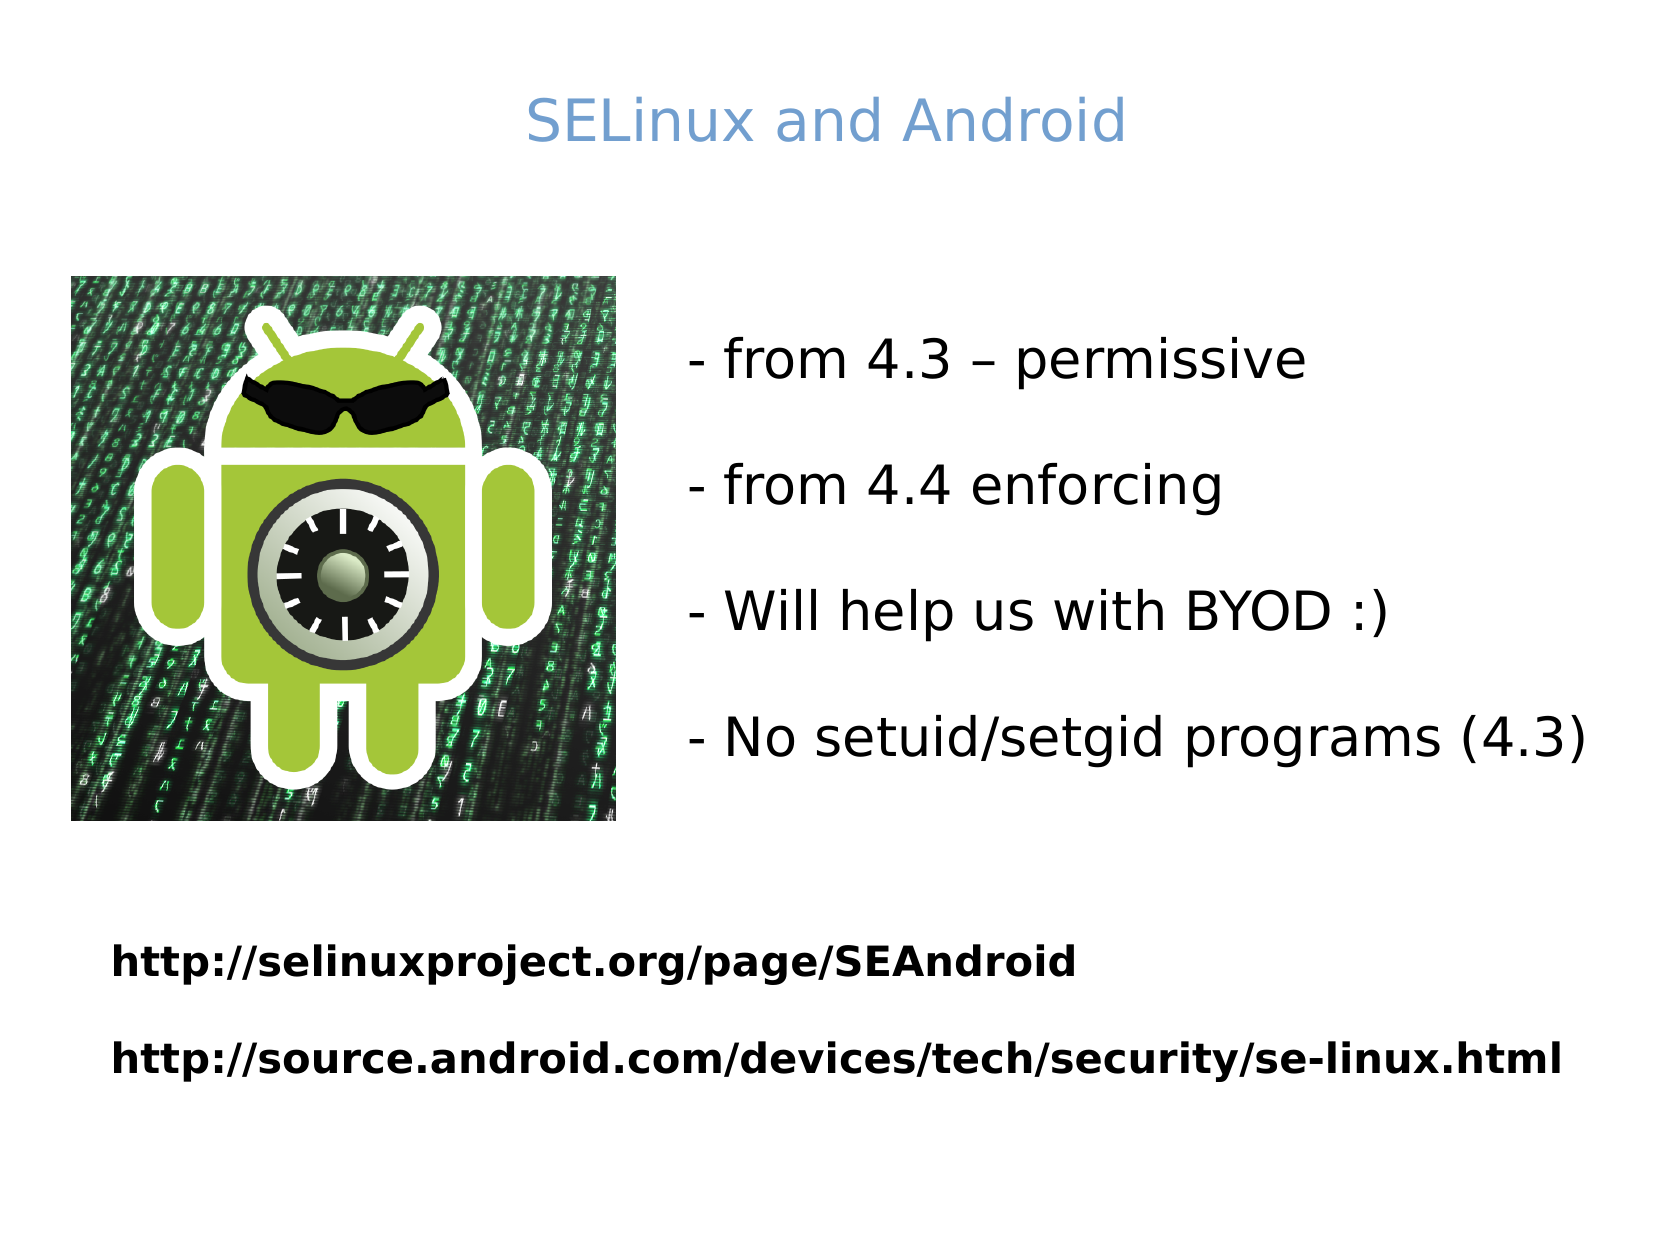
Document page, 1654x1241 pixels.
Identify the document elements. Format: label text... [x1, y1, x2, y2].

text_box - from 4.3 – permissive - from 4.4 enforcing - Will help us with BYOD :) - No setuid/setgid programs (4.3) [672, 320, 1605, 777]
text_box http://selinuxproject.org/page/SEAndroid http://source.android.com/devices/tech/security/se-linux.html [95, 930, 1579, 1091]
text_box SELinux and Android [510, 79, 1144, 163]
picture [71, 276, 616, 821]
